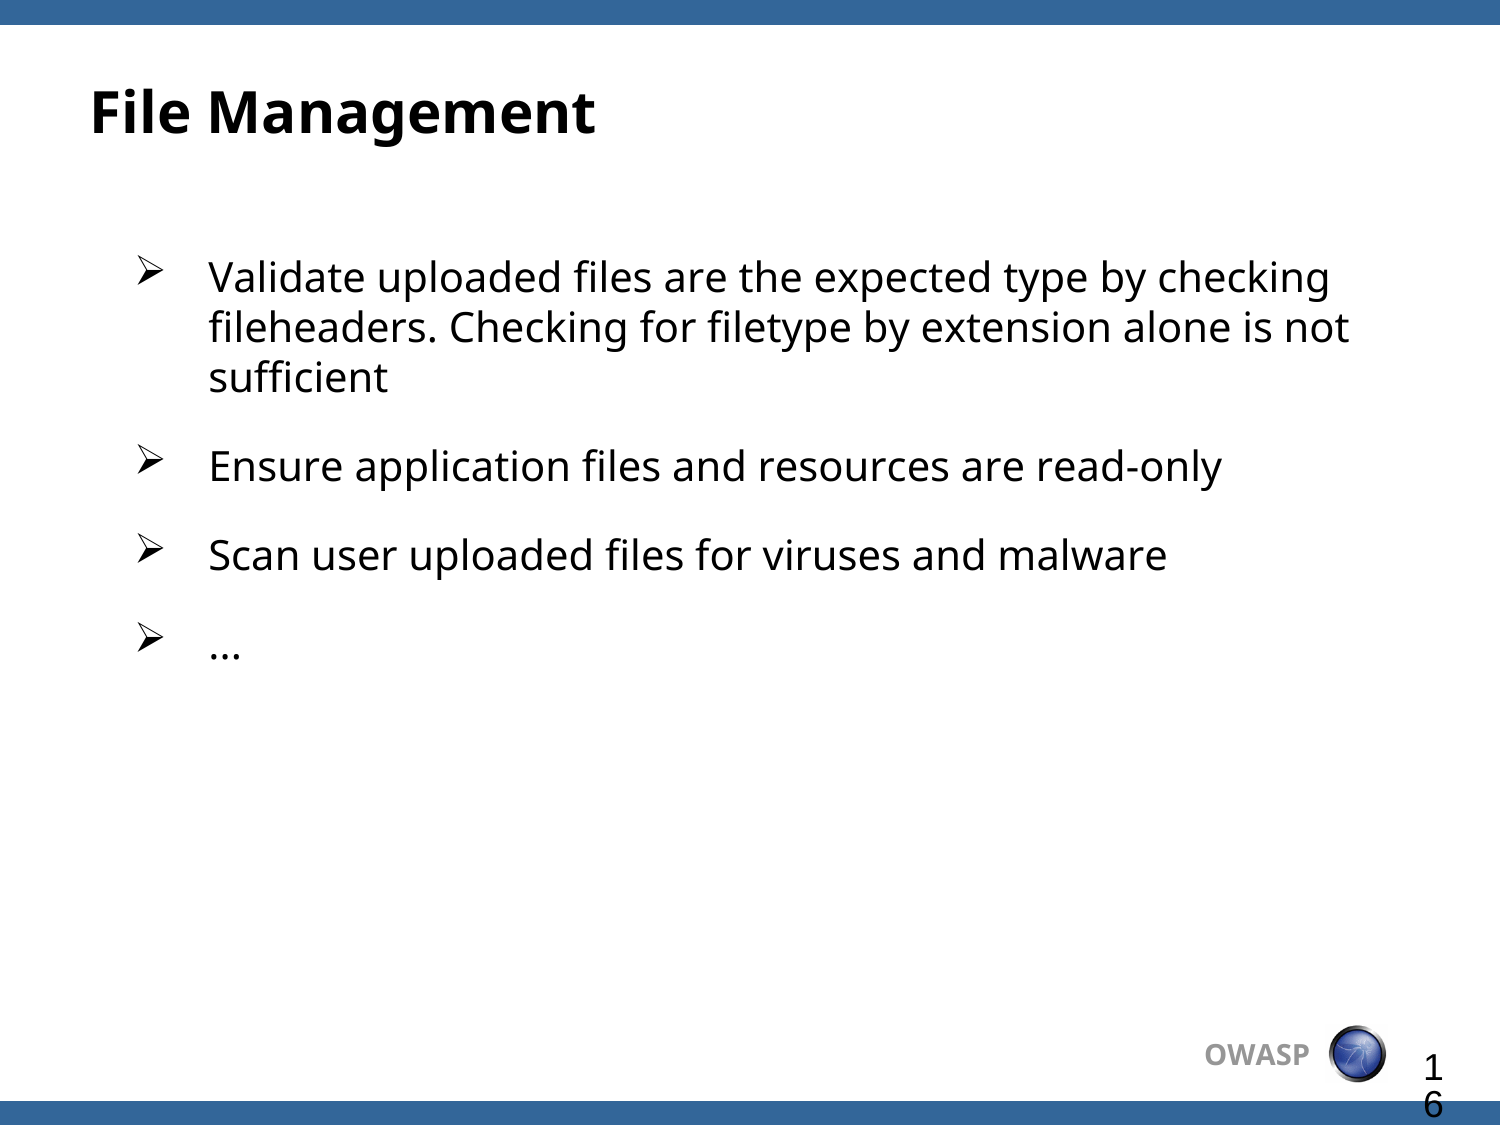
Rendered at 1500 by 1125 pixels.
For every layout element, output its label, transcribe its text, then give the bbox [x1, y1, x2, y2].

title File Management [75, 45, 1426, 176]
picture [1325, 1024, 1388, 1083]
list Validate uploaded files are the expected type by checking fileheaders. Checking for filetype by extension alone is not sufficient Ensure application files and resources are read-only Scan user uploaded files for viruses and malware ... [81, 242, 1396, 951]
